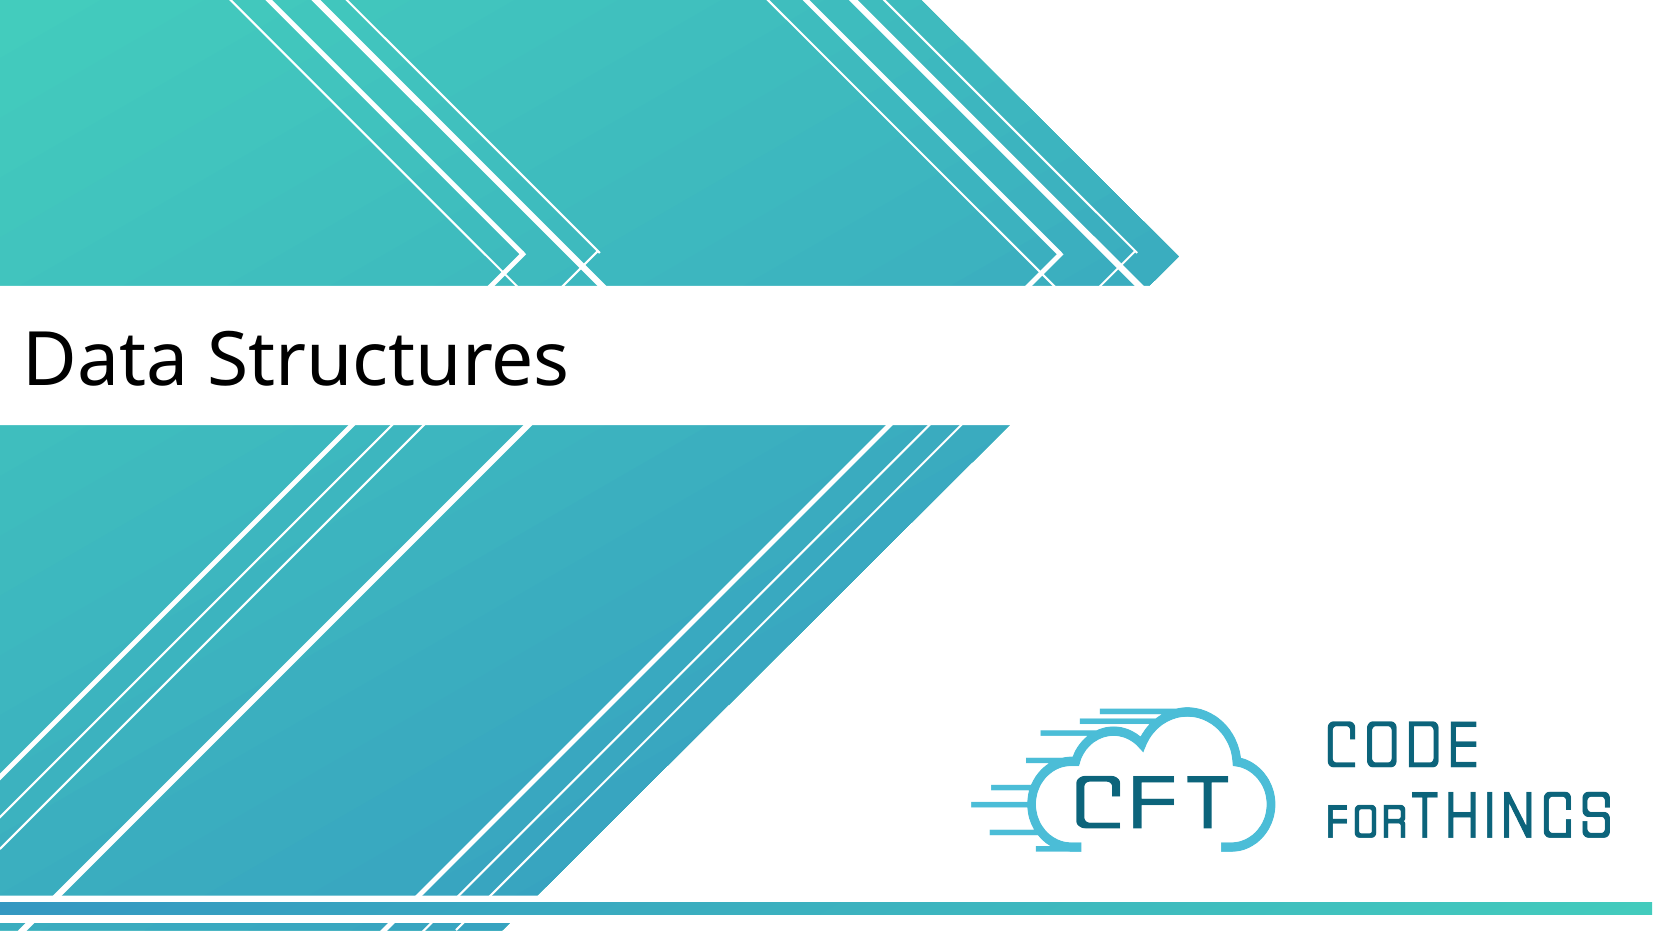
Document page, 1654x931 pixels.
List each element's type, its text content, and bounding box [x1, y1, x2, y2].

text_box Data Structures [22, 283, 1513, 429]
picture [971, 707, 1610, 852]
